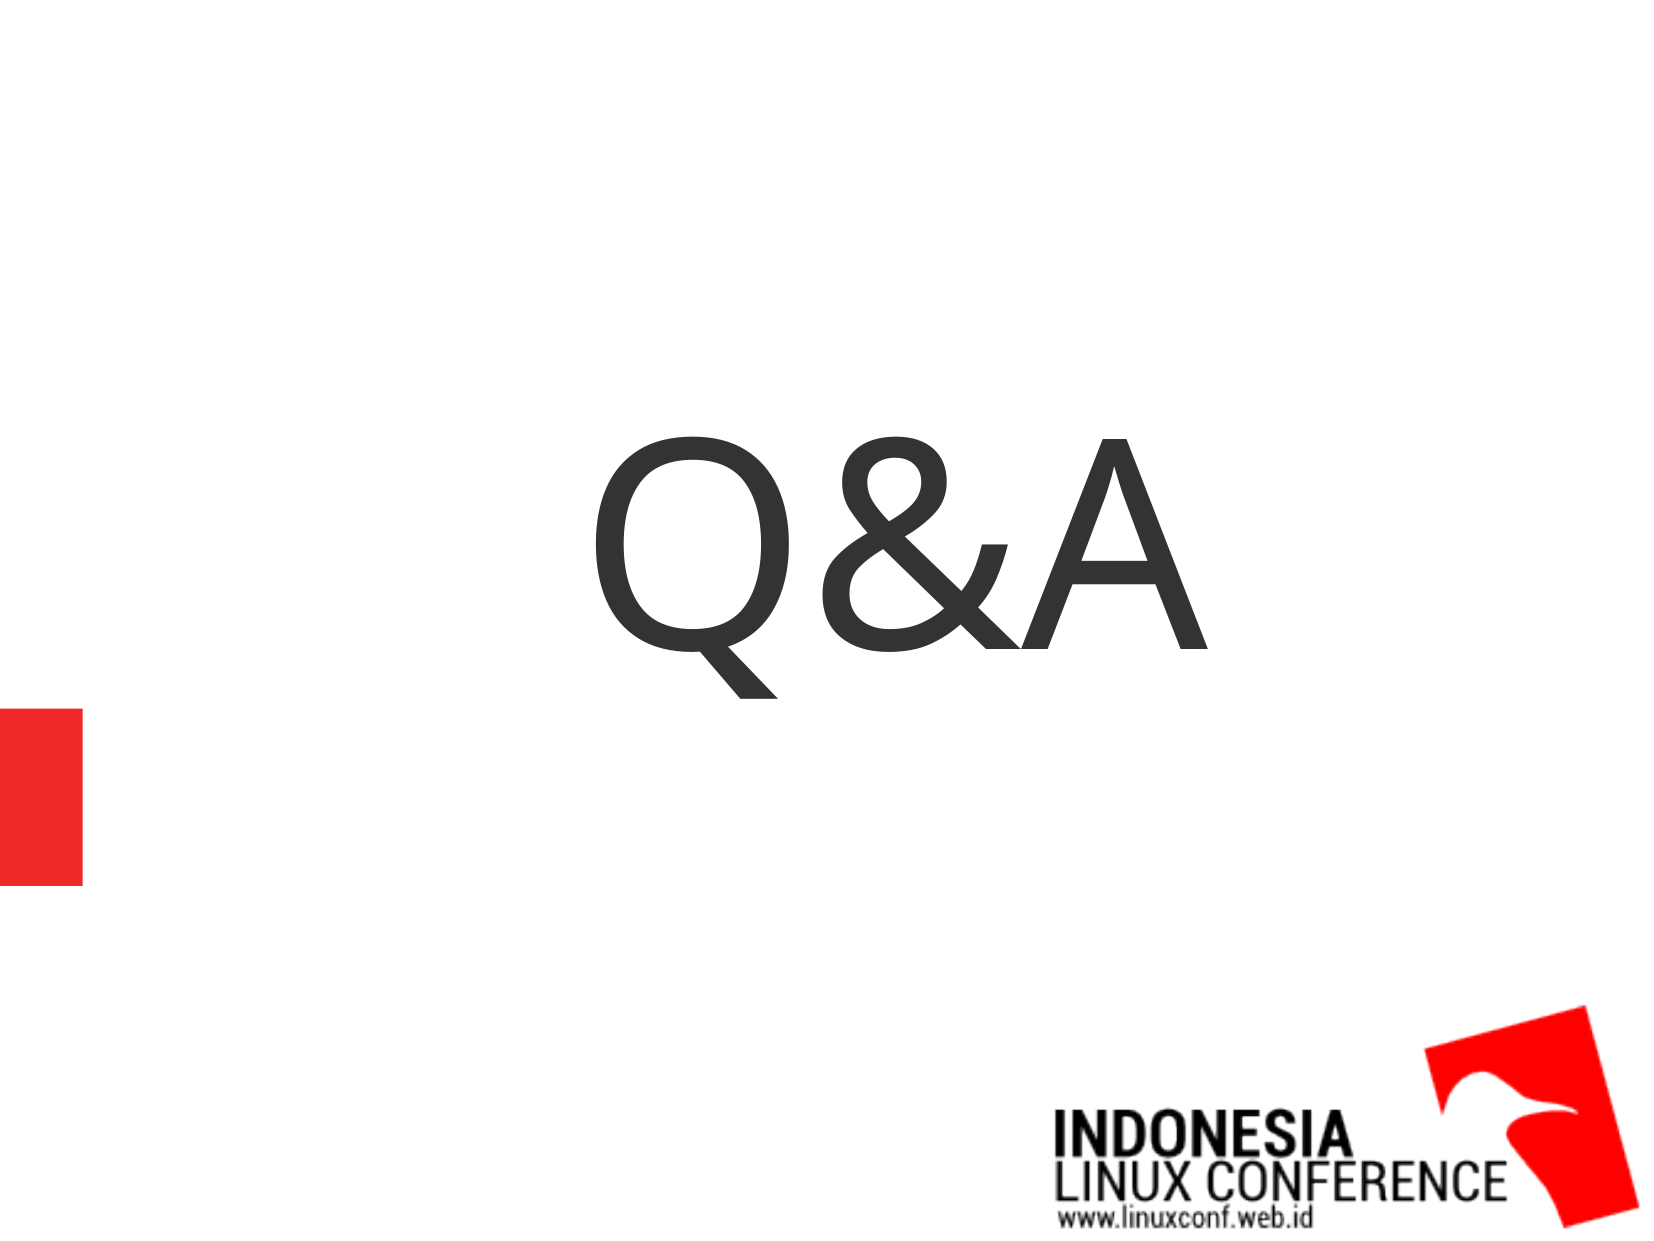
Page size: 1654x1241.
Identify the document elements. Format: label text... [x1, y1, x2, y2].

picture [1039, 994, 1654, 1241]
list Q&A [129, 336, 1536, 1056]
